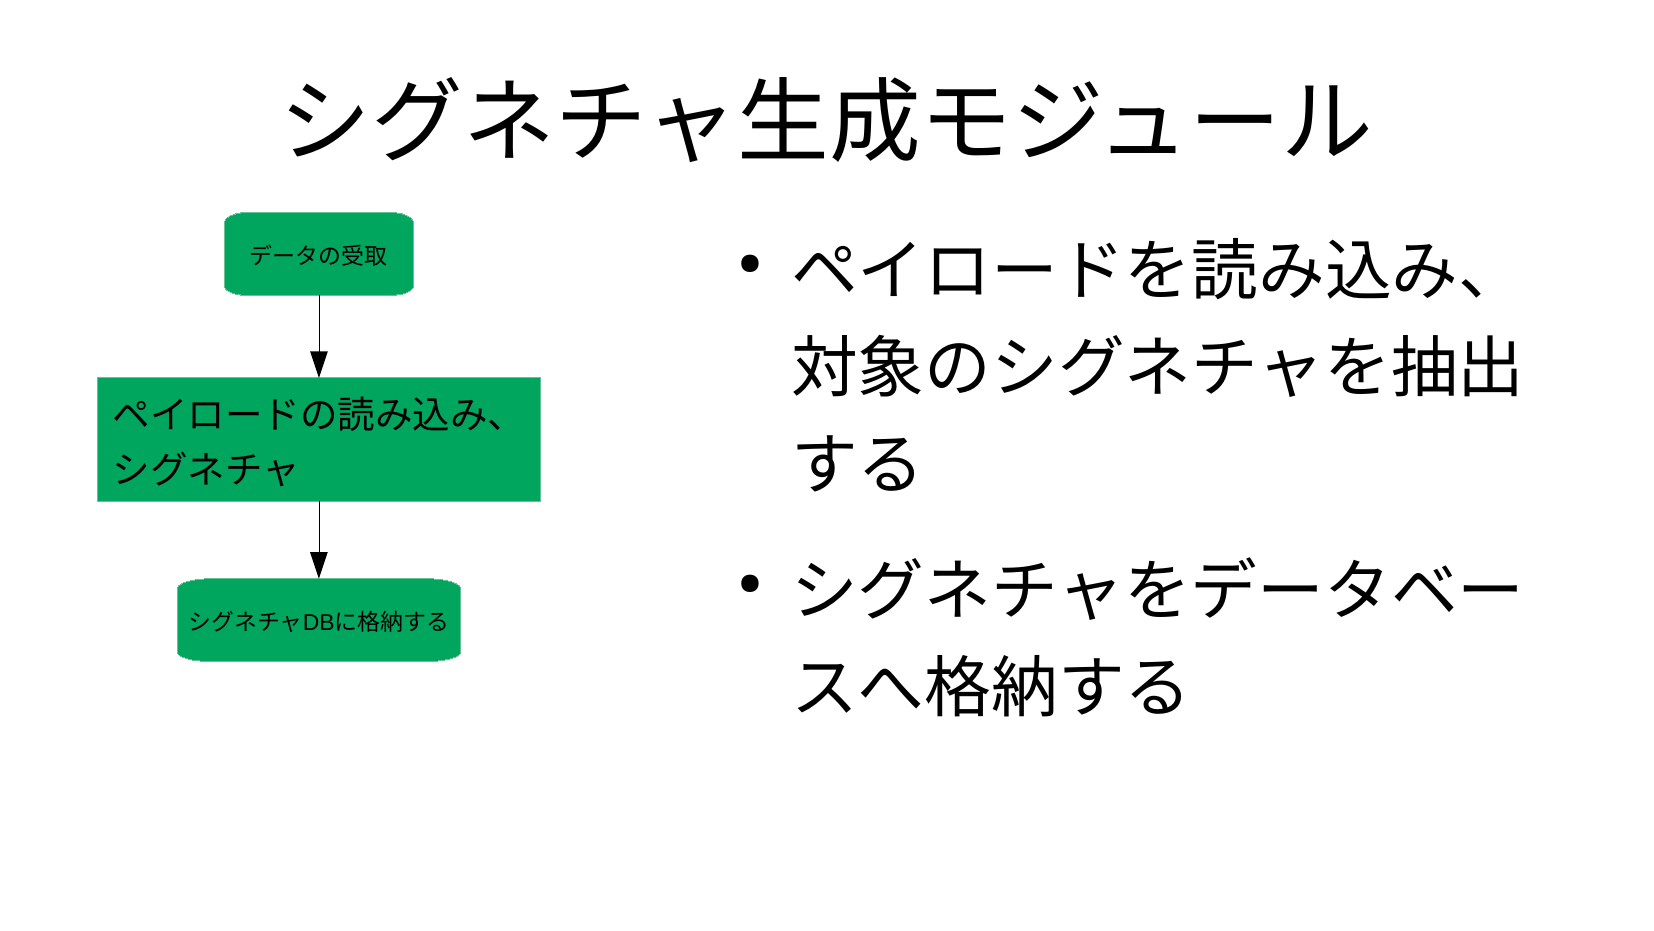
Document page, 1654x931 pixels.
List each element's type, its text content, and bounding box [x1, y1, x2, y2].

text_box シグネチャDBに格納する [177, 578, 461, 662]
list ペイロードを読み込み、対象のシグネチャを抽出する シグネチャをデータベースへ格納する [720, 217, 1571, 757]
text_box データの受取 [224, 212, 414, 296]
title シグネチャ生成モジュール [82, 37, 1571, 193]
text_box ペイロードの読み込み、 シグネチャ [97, 377, 541, 502]
